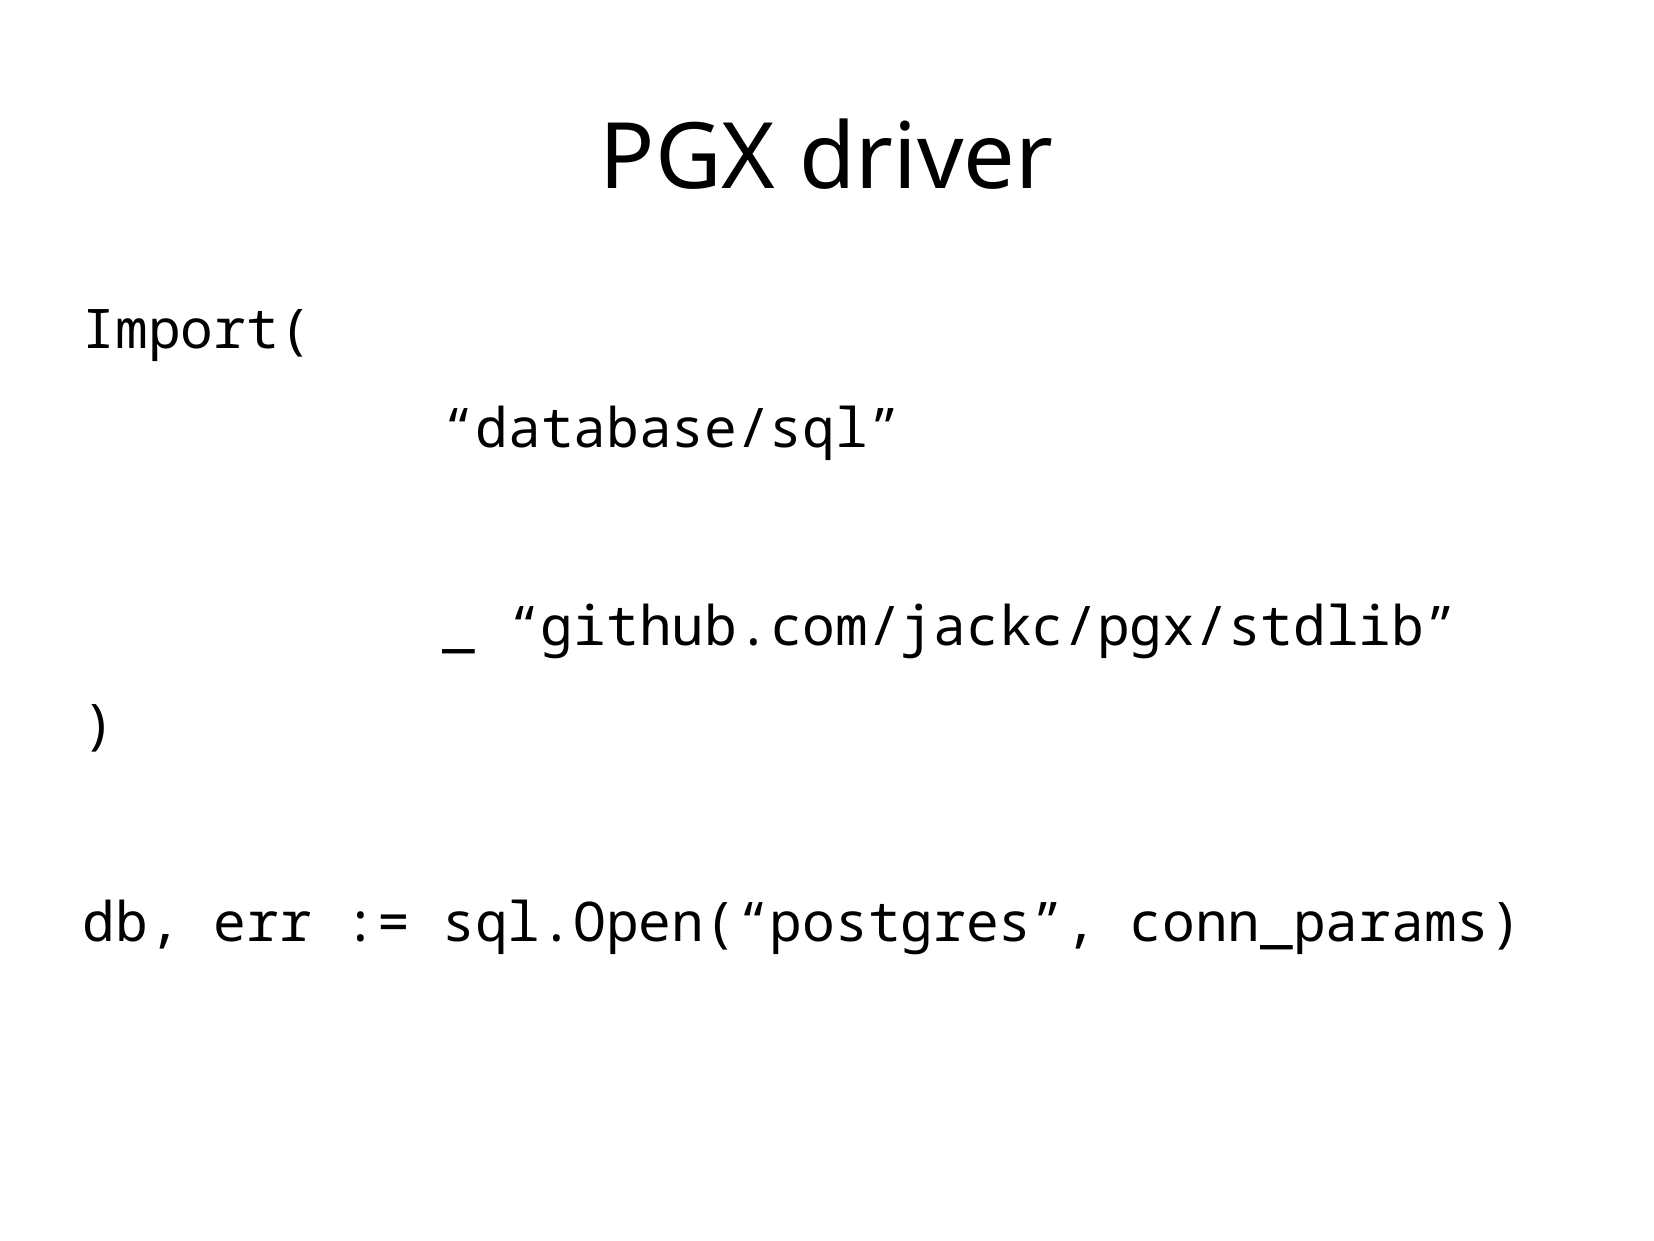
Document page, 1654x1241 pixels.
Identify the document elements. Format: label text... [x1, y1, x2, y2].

list Import( “database/sql” _ “github.com/jackc/pgx/stdlib” ) db, err := sql.Open(“postgres”, conn_params) [82, 290, 1571, 1010]
title PGX driver [82, 49, 1571, 257]
